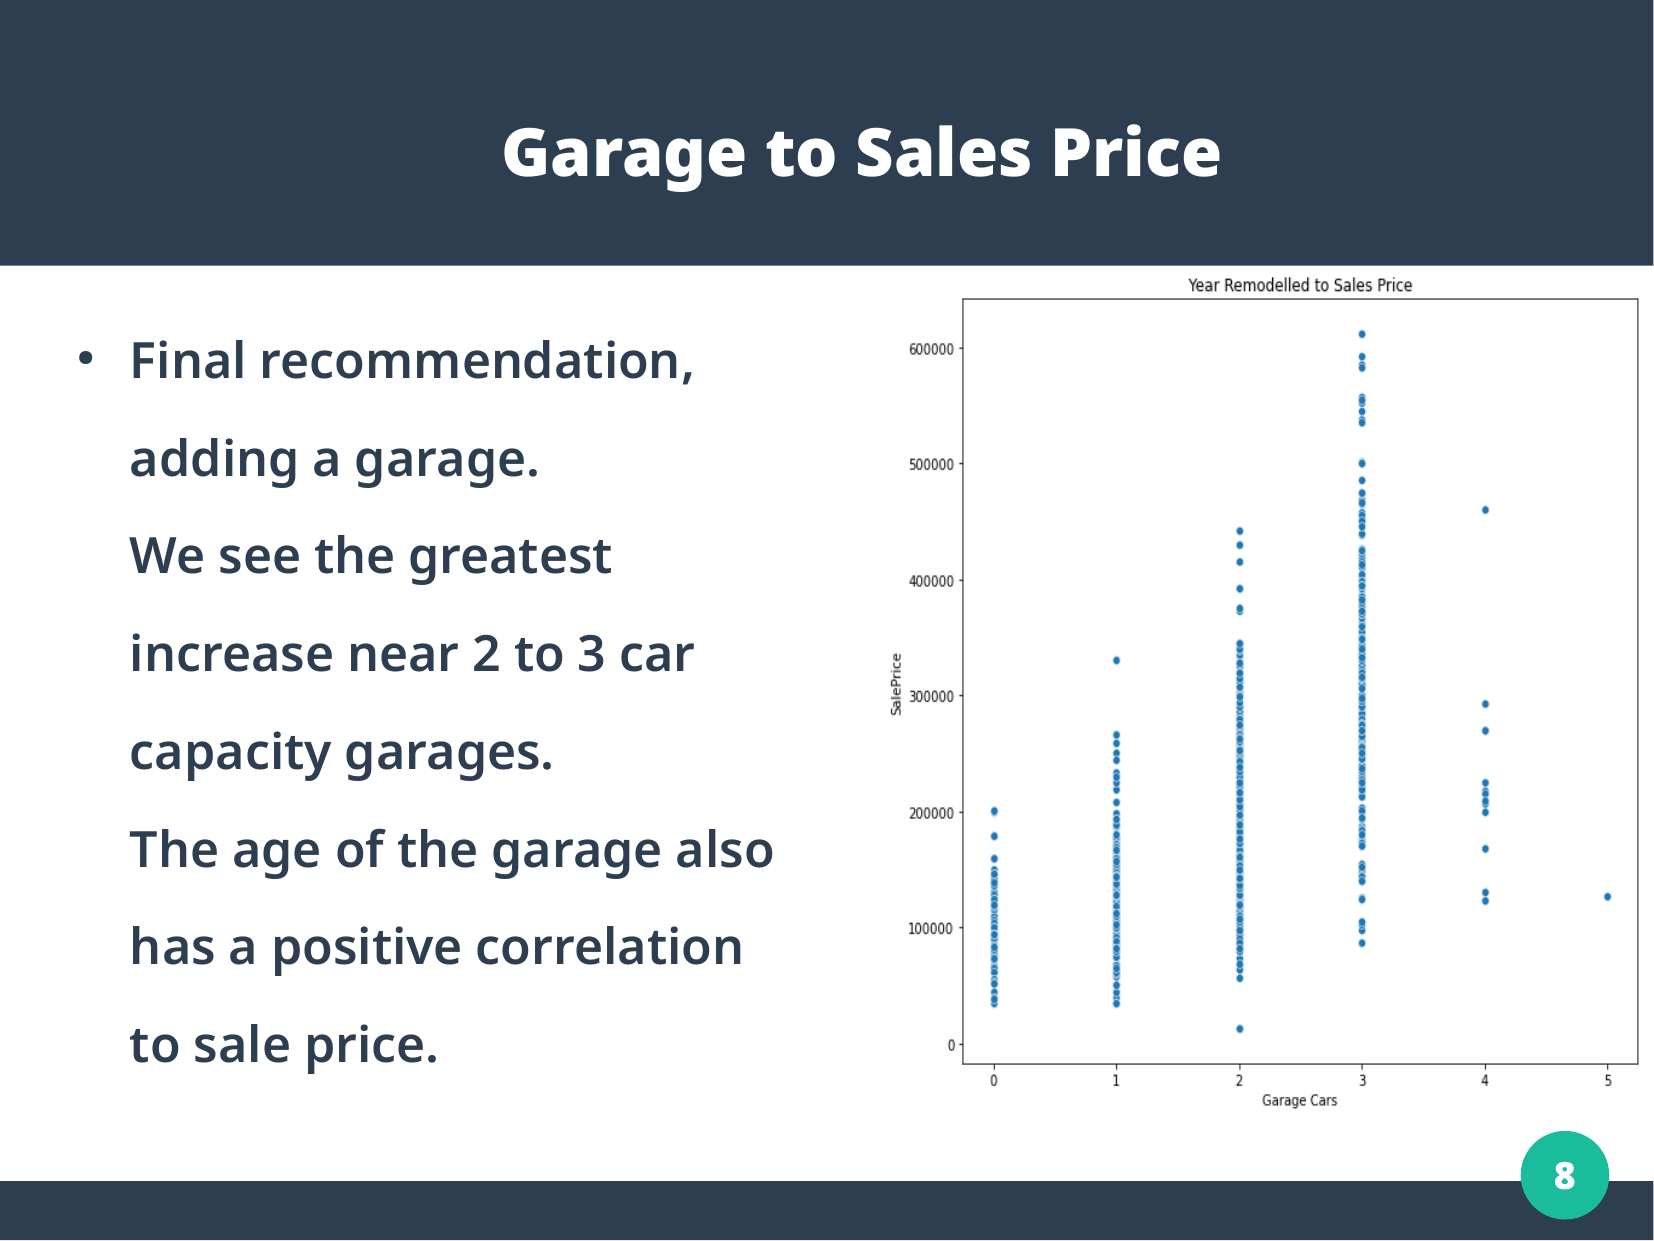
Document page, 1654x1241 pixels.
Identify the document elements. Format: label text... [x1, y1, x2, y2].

title Garage to Sales Price [59, 49, 1595, 207]
list Final recommendation, adding a garage. We see the greatest increase near 2 to 3 car capacity garages. The age of the garage also has a positive correlation to sale price. [59, 324, 1595, 1152]
picture [885, 269, 1641, 1111]
